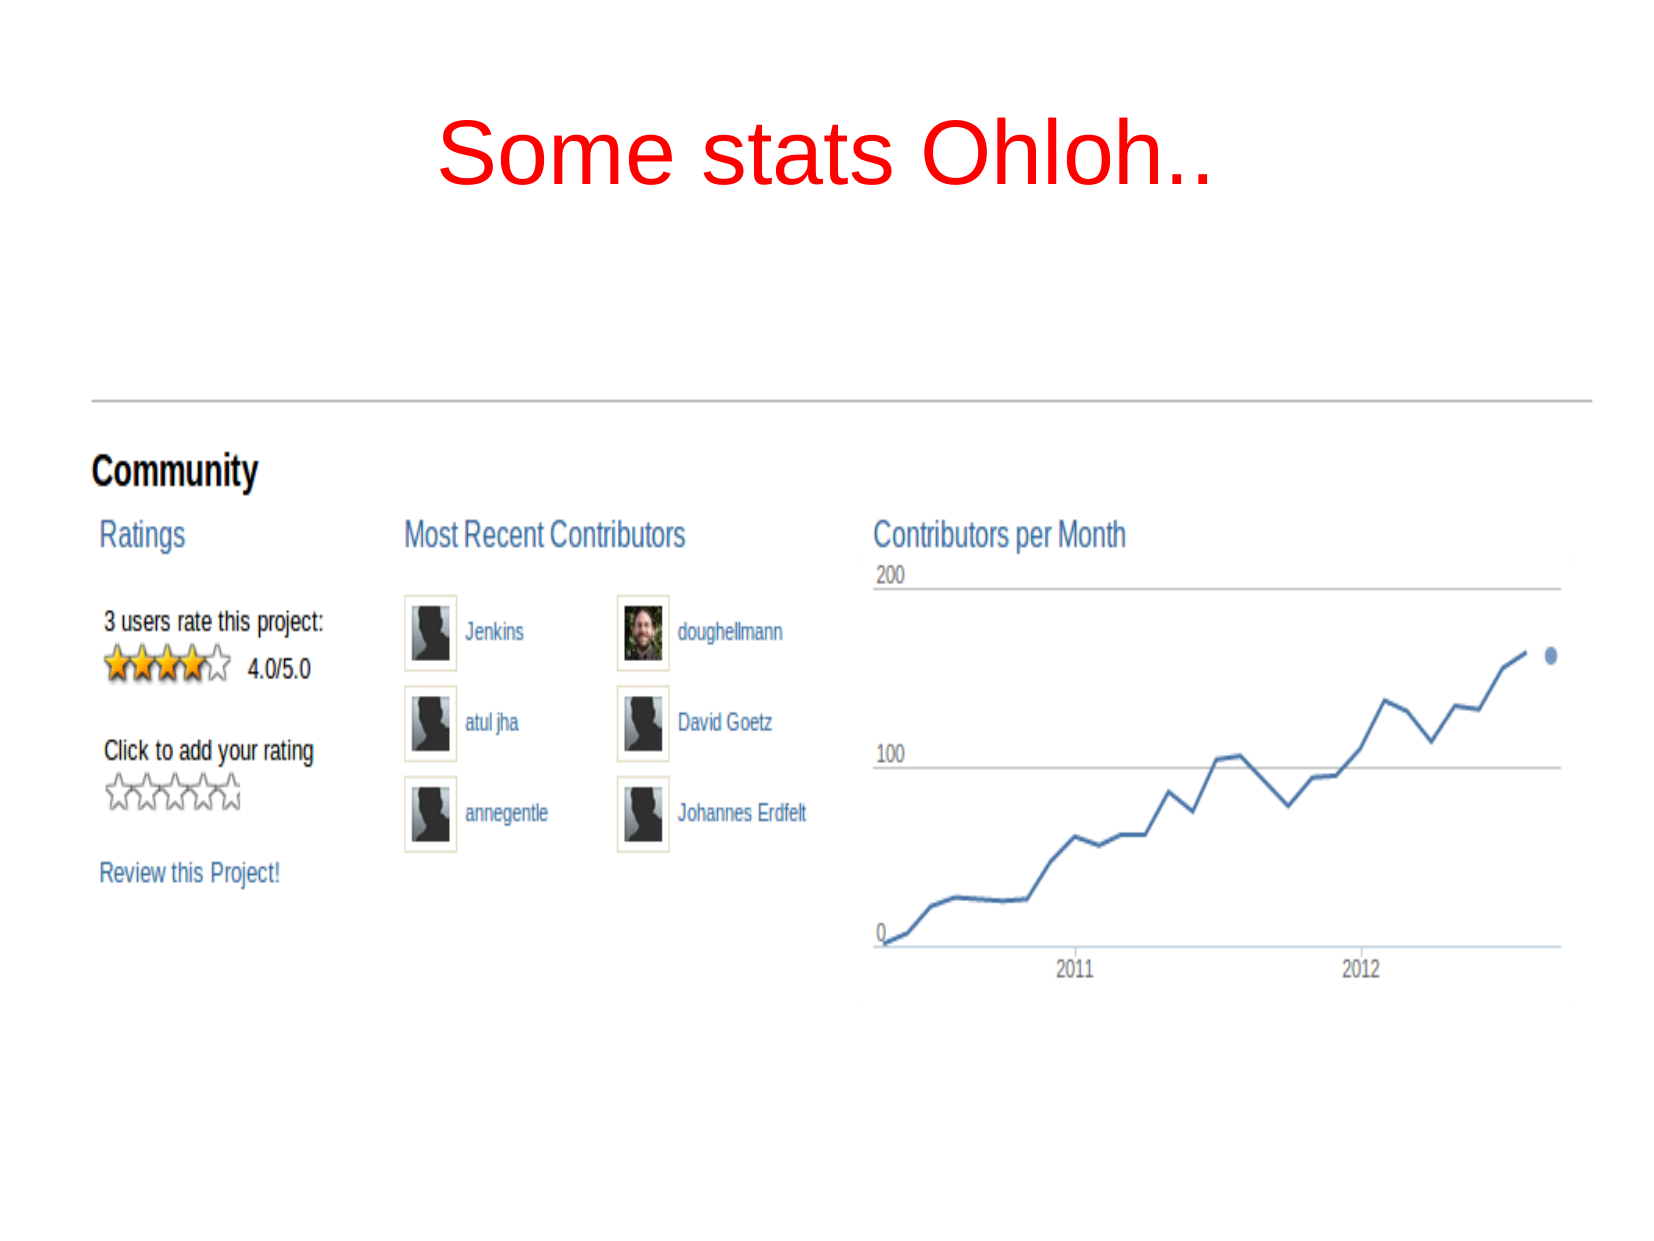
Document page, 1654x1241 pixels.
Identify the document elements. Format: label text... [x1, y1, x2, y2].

picture [73, 396, 1616, 1081]
title Some stats Ohloh.. [82, 56, 1571, 250]
